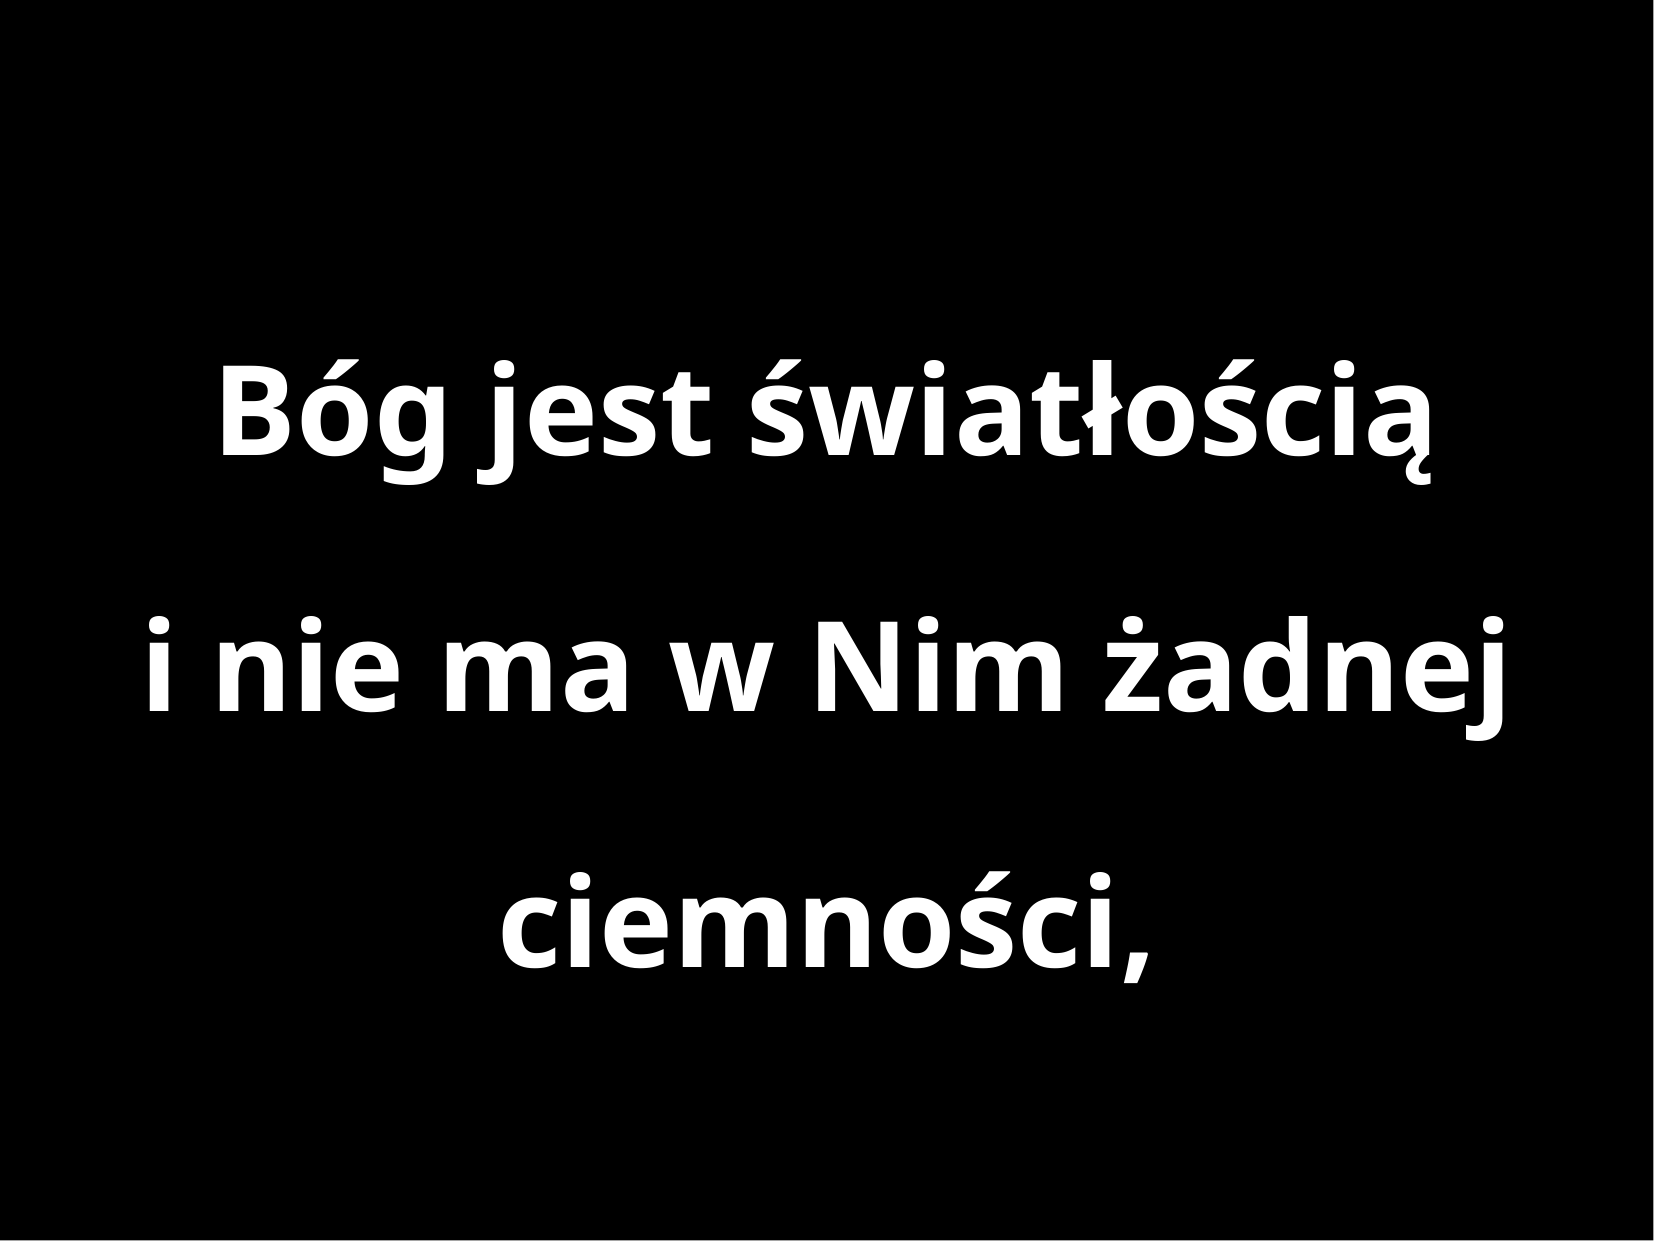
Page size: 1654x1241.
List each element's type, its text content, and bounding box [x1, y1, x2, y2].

title Bóg jest światłością i nie ma w Nim żadnej ciemności, [0, 0, 1654, 1241]
